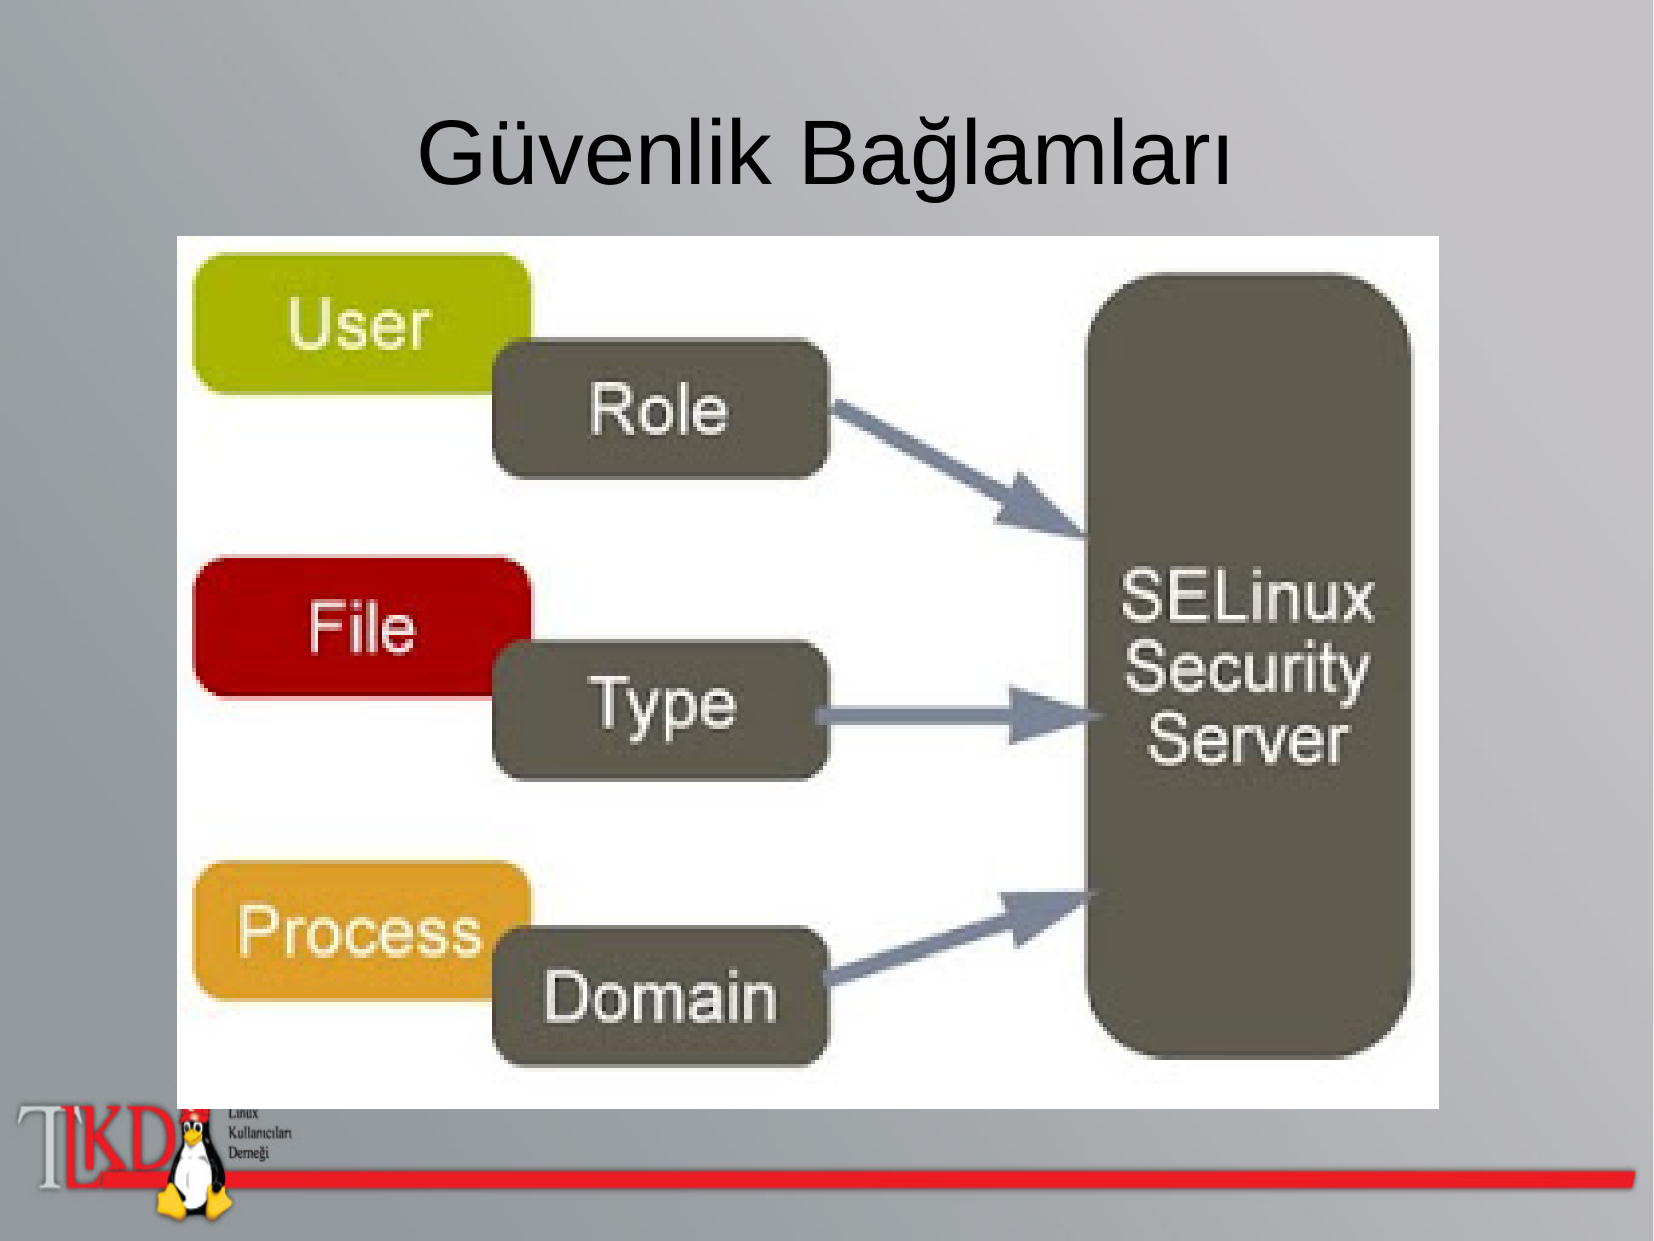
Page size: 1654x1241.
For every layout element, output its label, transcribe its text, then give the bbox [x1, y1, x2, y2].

picture [0, 0, 1654, 1241]
title Güvenlik Bağlamları [82, 49, 1571, 257]
